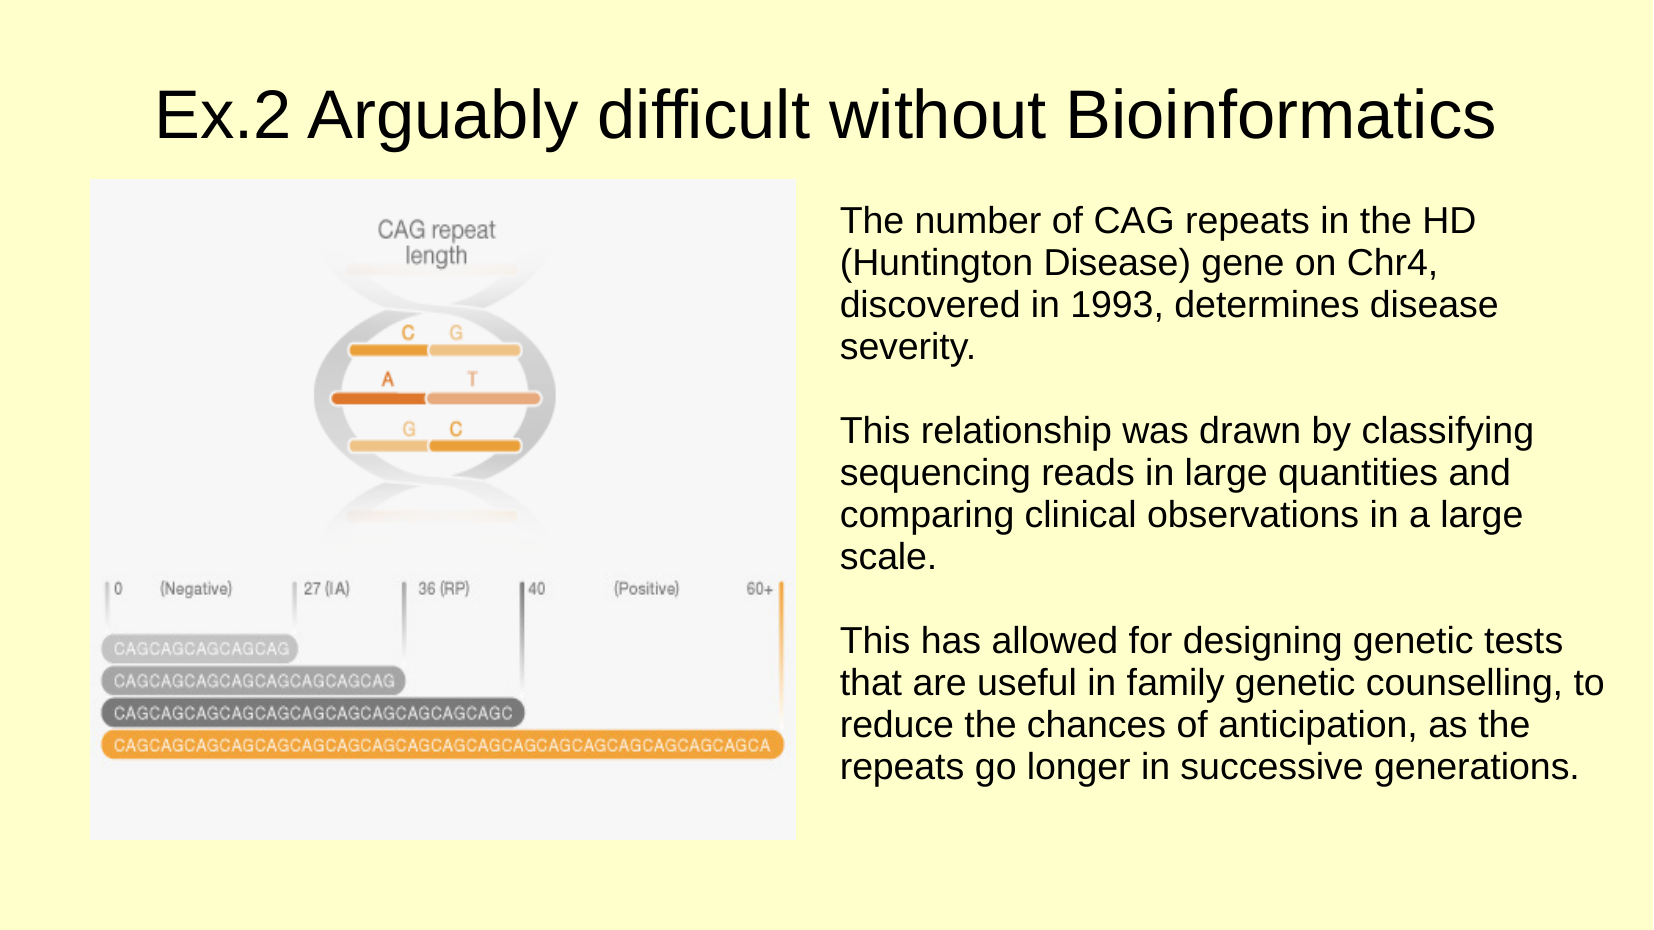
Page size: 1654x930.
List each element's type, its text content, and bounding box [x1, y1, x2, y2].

text_box The number of CAG repeats in the HD (Huntington Disease) gene on Chr4, discovered in 1993, determines disease severity. This relationship was drawn by classifying sequencing reads in large quantities and comparing clinical observations in a large scale. This has allowed for designing genetic tests that are useful in family genetic counselling, to reduce the chances of anticipation, as the repeats go longer in successive generations. [825, 192, 1621, 795]
picture [90, 179, 796, 841]
title Ex.2 Arguably difficult without Bioinformatics [82, 36, 1571, 193]
